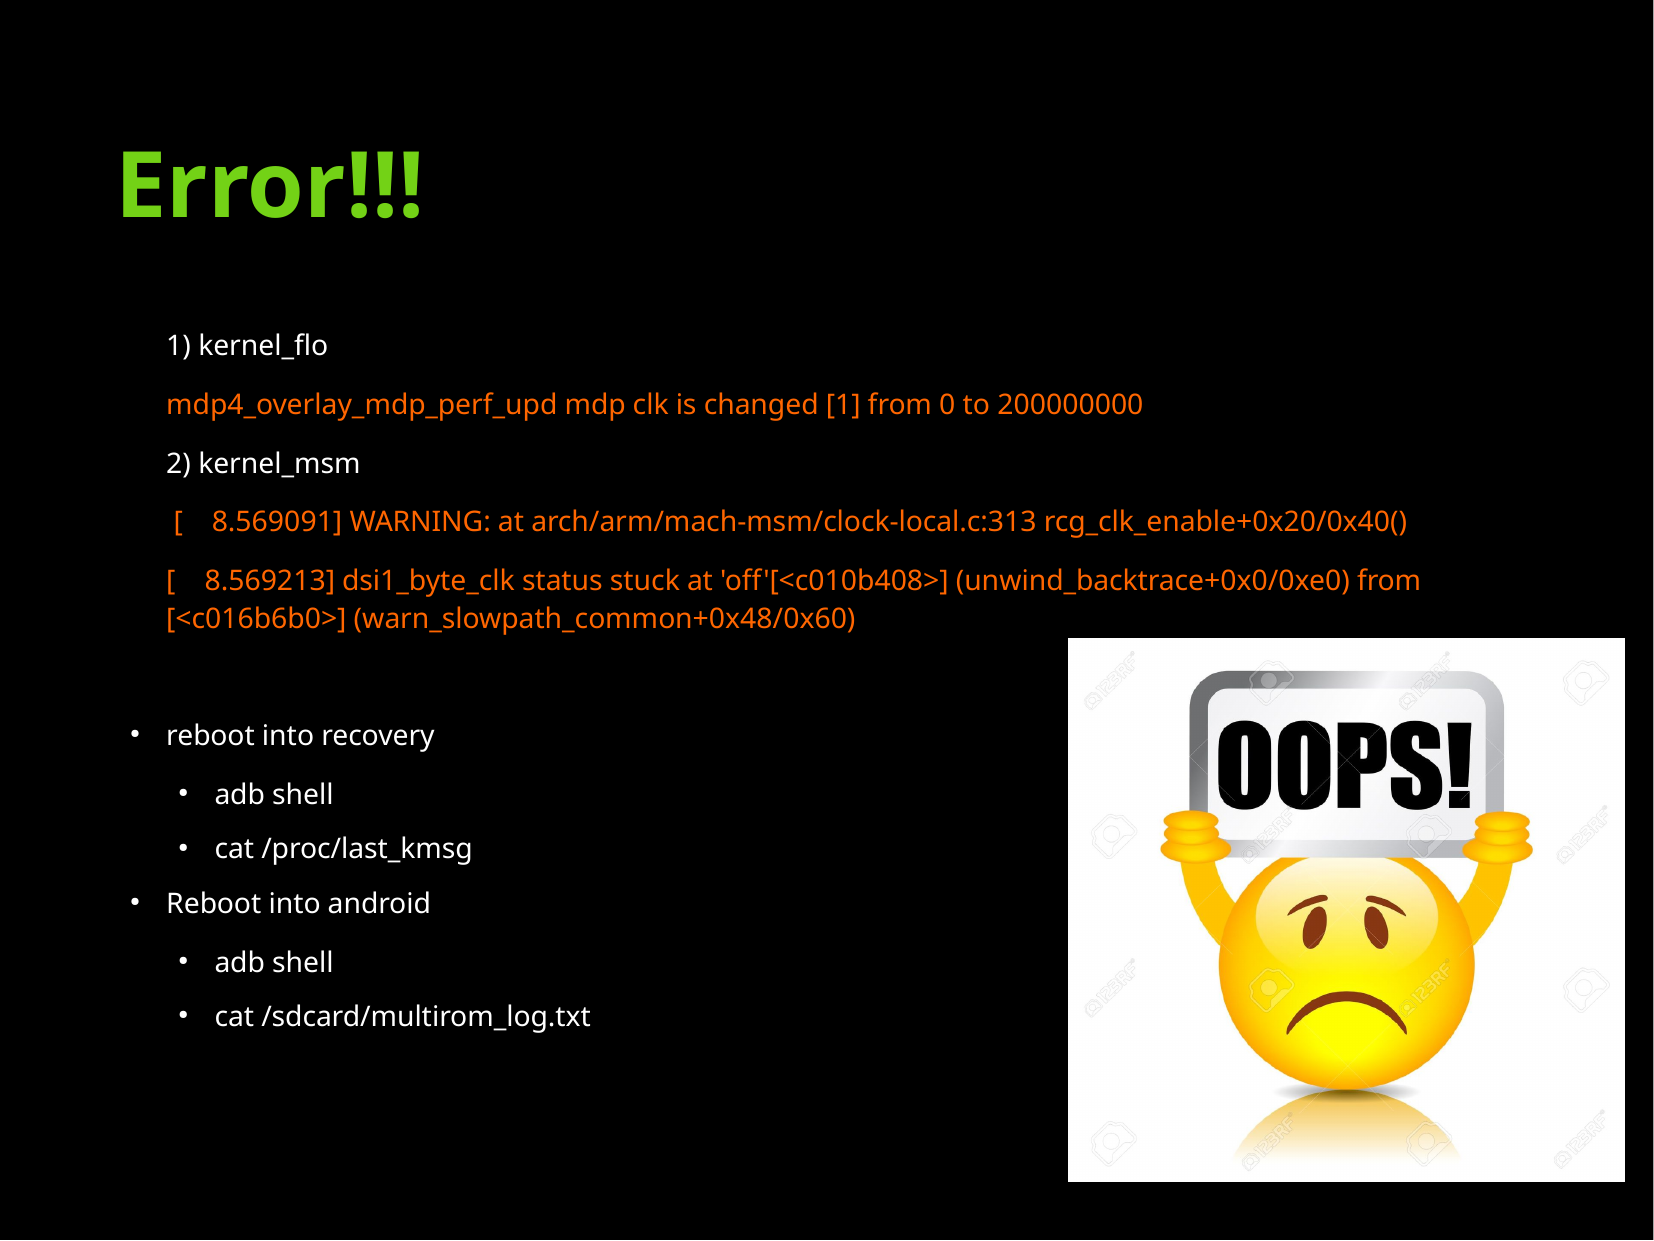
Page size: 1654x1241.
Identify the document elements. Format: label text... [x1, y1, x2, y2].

list 1) kernel_flo mdp4_overlay_mdp_perf_upd mdp clk is changed [1] from 0 to 200000000 2) kernel_msm [ 8.569091] WARNING: at arch/arm/mach-msm/clock-local.c:313 rcg_clk_enable+0x20/0x40() [ 8.569213] dsi1_byte_clk status stuck at 'off'[<c010b408>] (unwind_backtrace+0x0/0xe0) from [<c016b6b0>] (warn_slowpath_common+0x48/0x60) reboot into recovery adb shell cat /proc/last_kmsg Reboot into android adb shell cat /sdcard/multirom_log.txt [118, 325, 1536, 1045]
picture [1068, 638, 1625, 1182]
title Error!!! [115, 78, 1539, 287]
